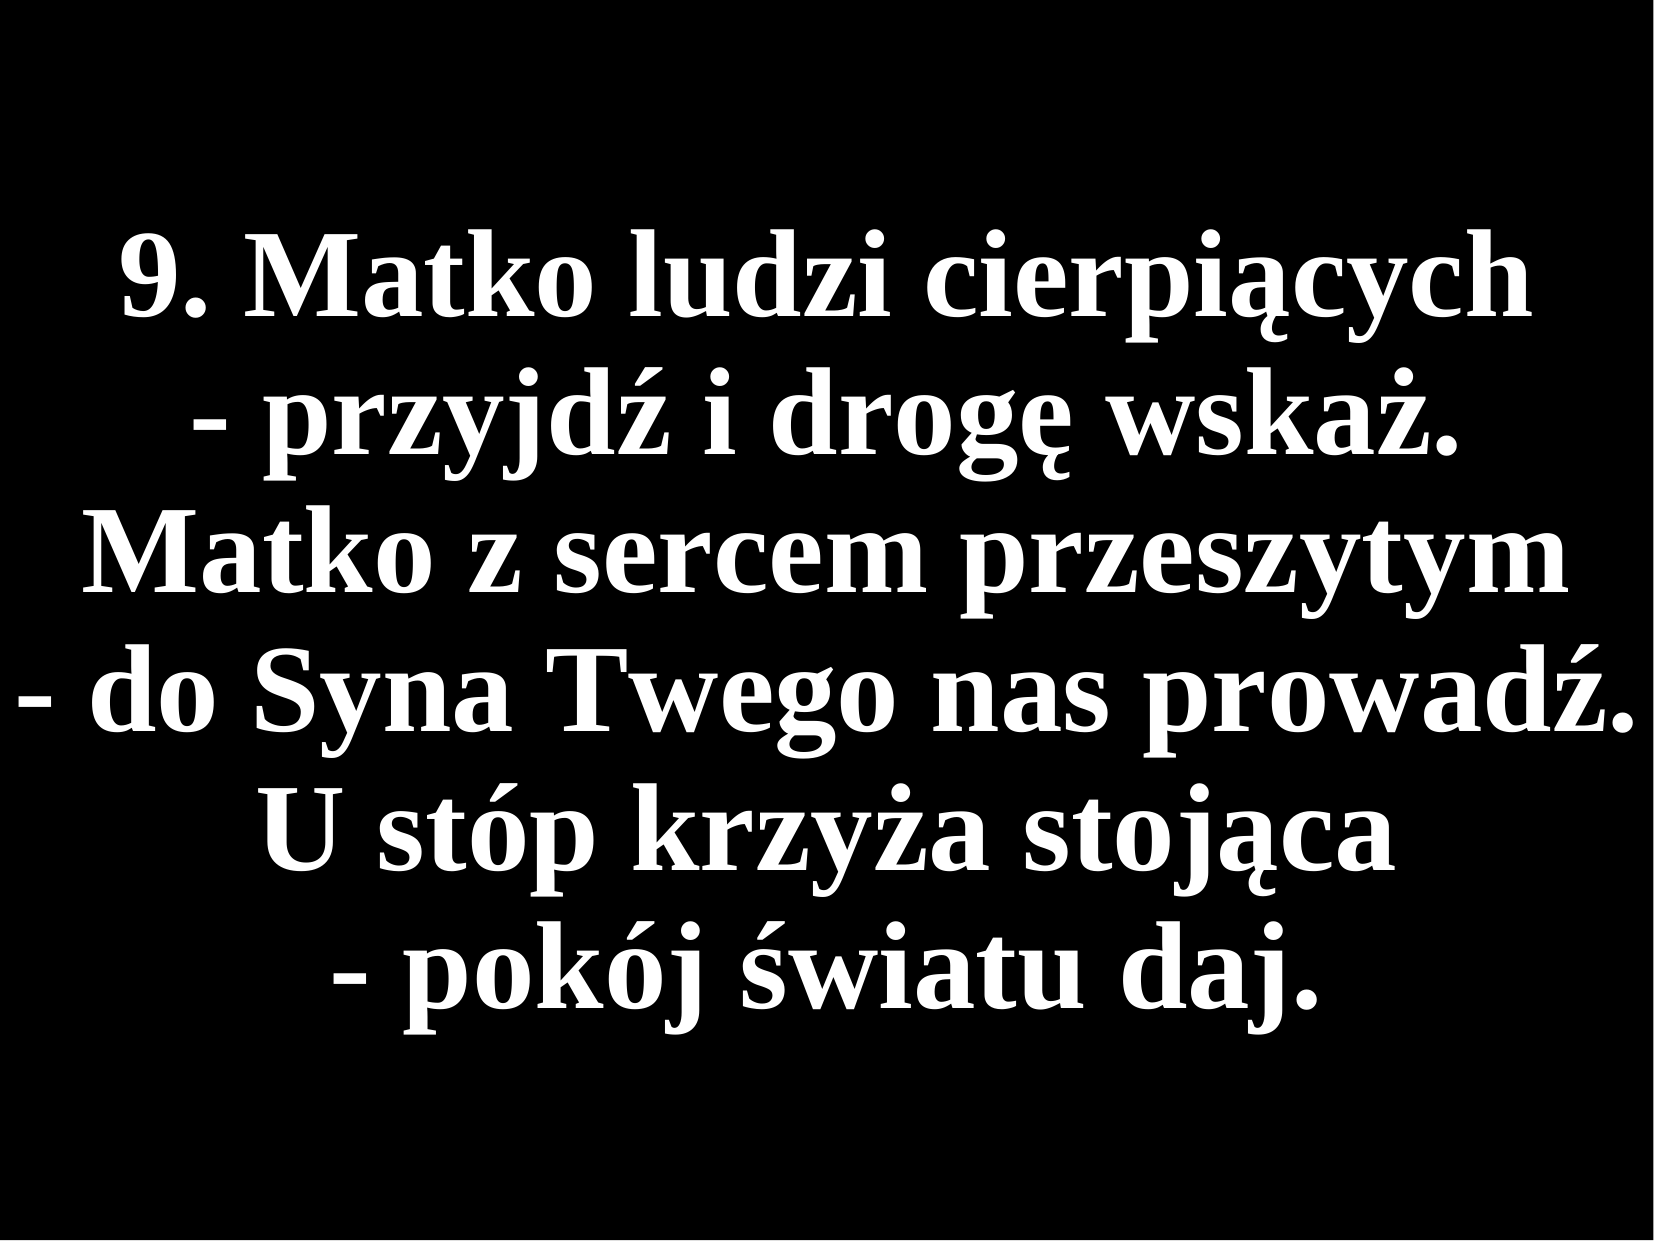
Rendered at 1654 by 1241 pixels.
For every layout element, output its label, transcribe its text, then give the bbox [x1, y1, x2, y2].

title 9. Matko ludzi cierpiących - przyjdź i drogę wskaż. Matko z sercem przeszytym - do Syna Twego nas prowadź. U stóp krzyża stojąca - pokój światu daj. [0, 0, 1654, 1241]
